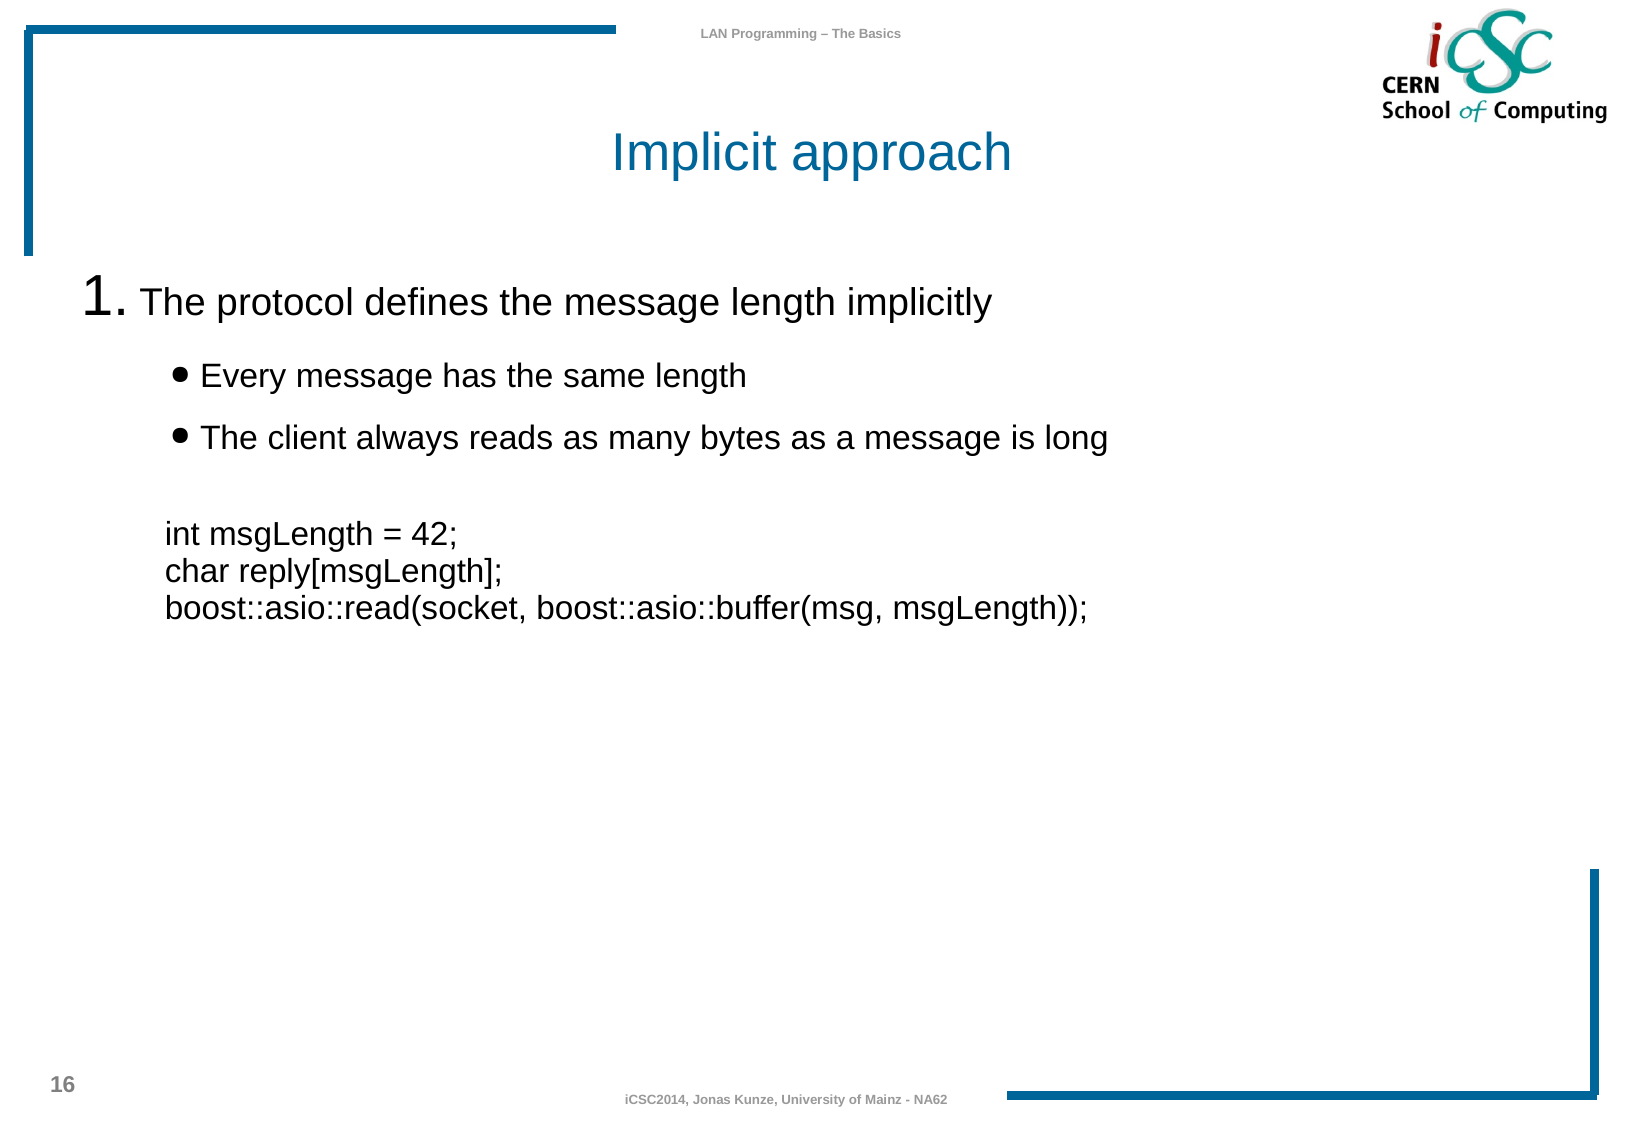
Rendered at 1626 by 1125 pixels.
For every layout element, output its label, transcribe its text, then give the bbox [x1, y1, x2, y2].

picture [1381, 8, 1608, 125]
title Implicit approach [81, 44, 1544, 233]
text_box int msgLength = 42; char reply[msgLength]; boost::asio::read(socket, boost::asio::buffer(msg, msgLength)); [150, 508, 1546, 647]
list 1. The protocol defines the message length implicitly Every message has the same length The client always reads as many bytes as a message is long [81, 263, 1512, 1051]
